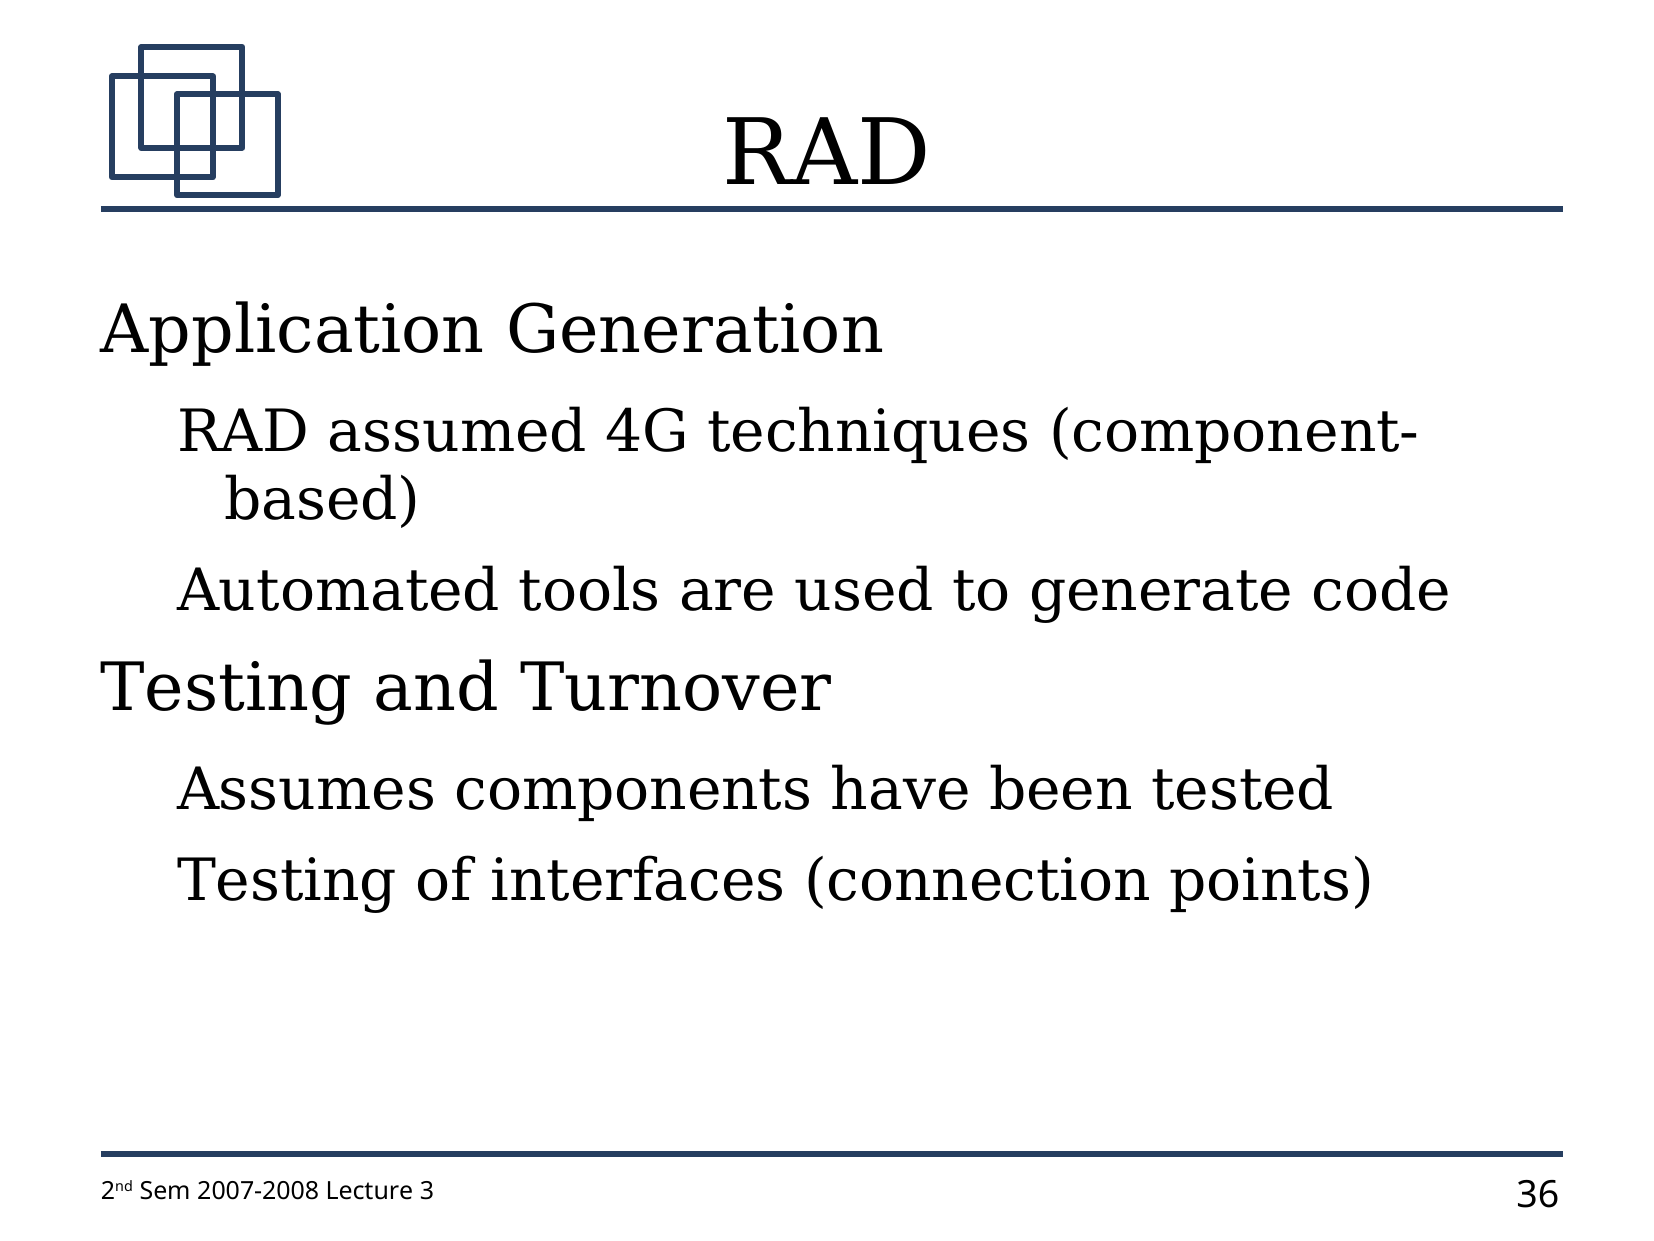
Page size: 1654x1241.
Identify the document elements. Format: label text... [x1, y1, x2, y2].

list Application Generation RAD assumed 4G techniques (component-based) Automated tools are used to generate code Testing and Turnover Assumes components have been tested Testing of interfaces (connection points) [82, 290, 1571, 1109]
title RAD [82, 49, 1571, 257]
